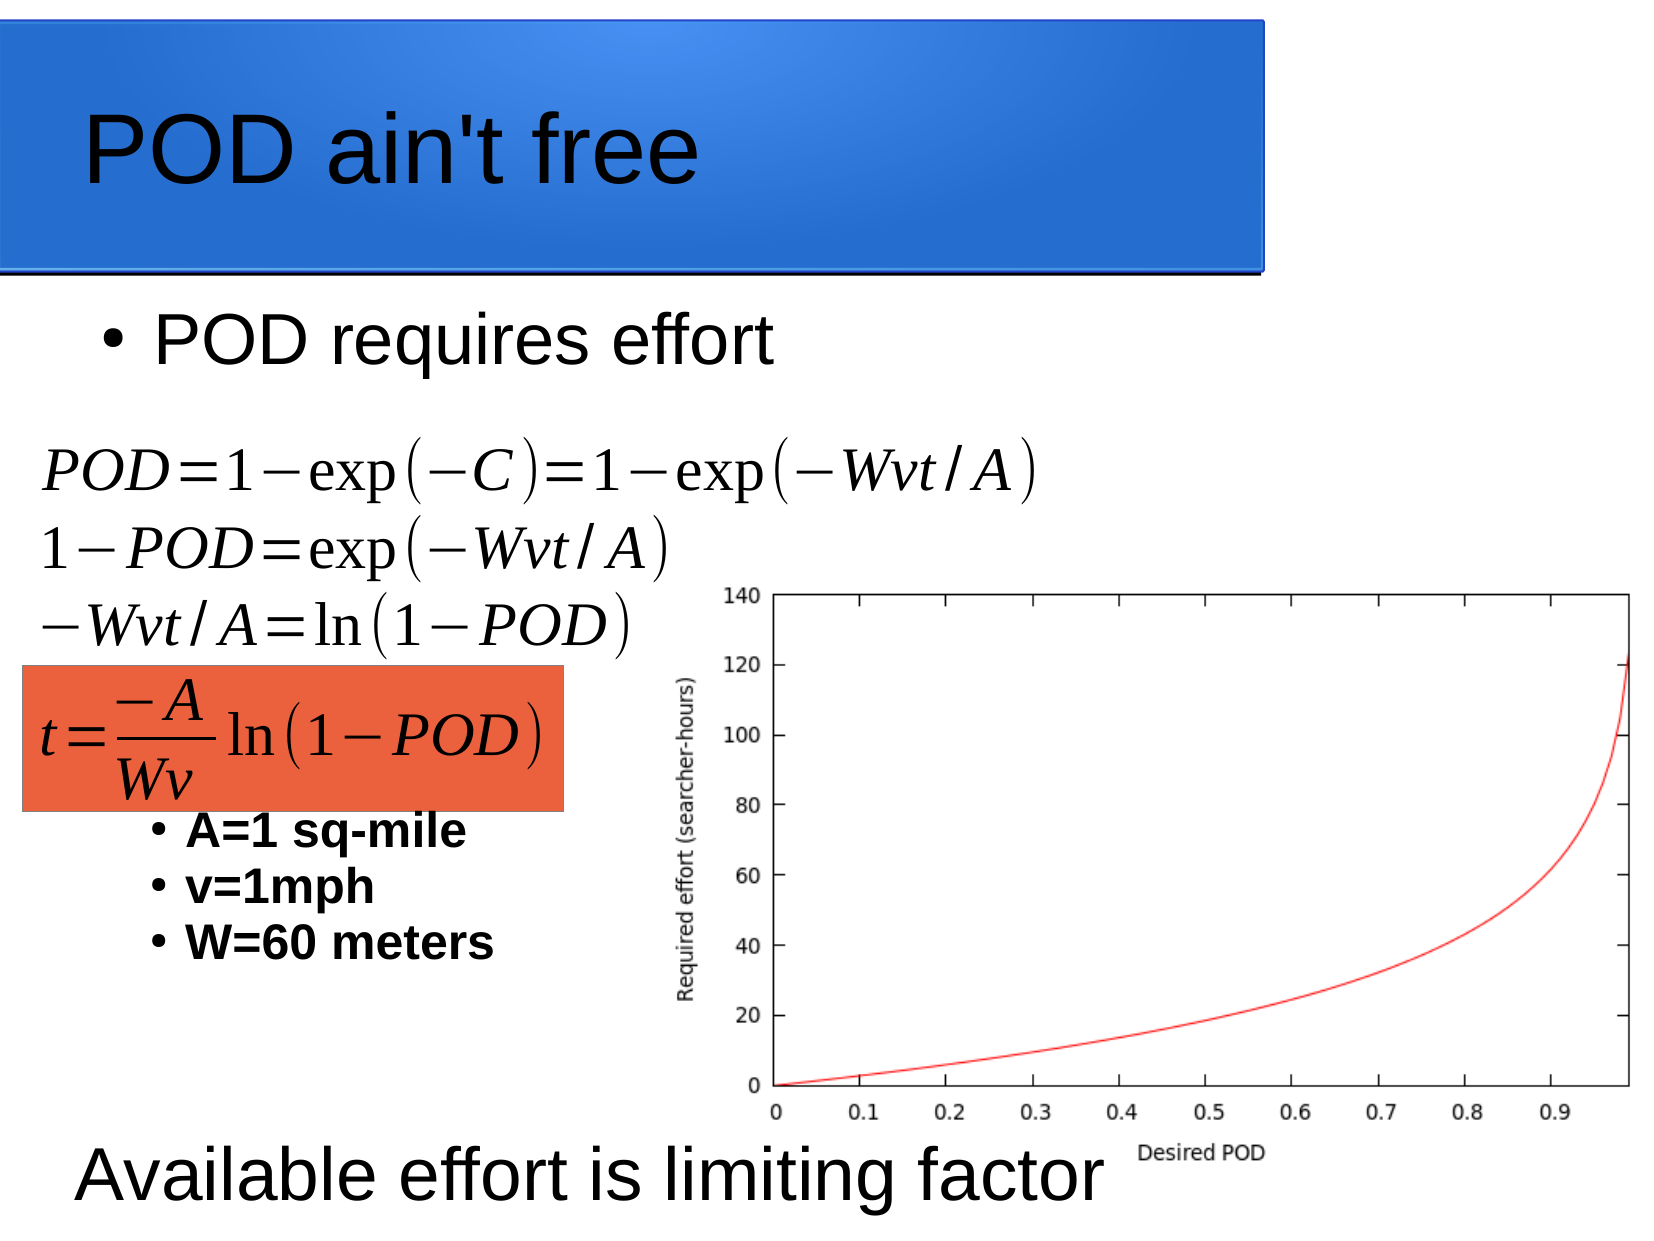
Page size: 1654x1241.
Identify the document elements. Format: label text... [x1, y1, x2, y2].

text_box Available effort is limiting factor [60, 1125, 1121, 1224]
list POD requires effort [82, 299, 1571, 1019]
text_box [22, 665, 30, 812]
title POD ain't free [82, 47, 1235, 252]
chart [30, 435, 1045, 812]
picture [665, 569, 1654, 1170]
text_box A=1 sq-mile v=1mph W=60 meters [135, 795, 511, 979]
